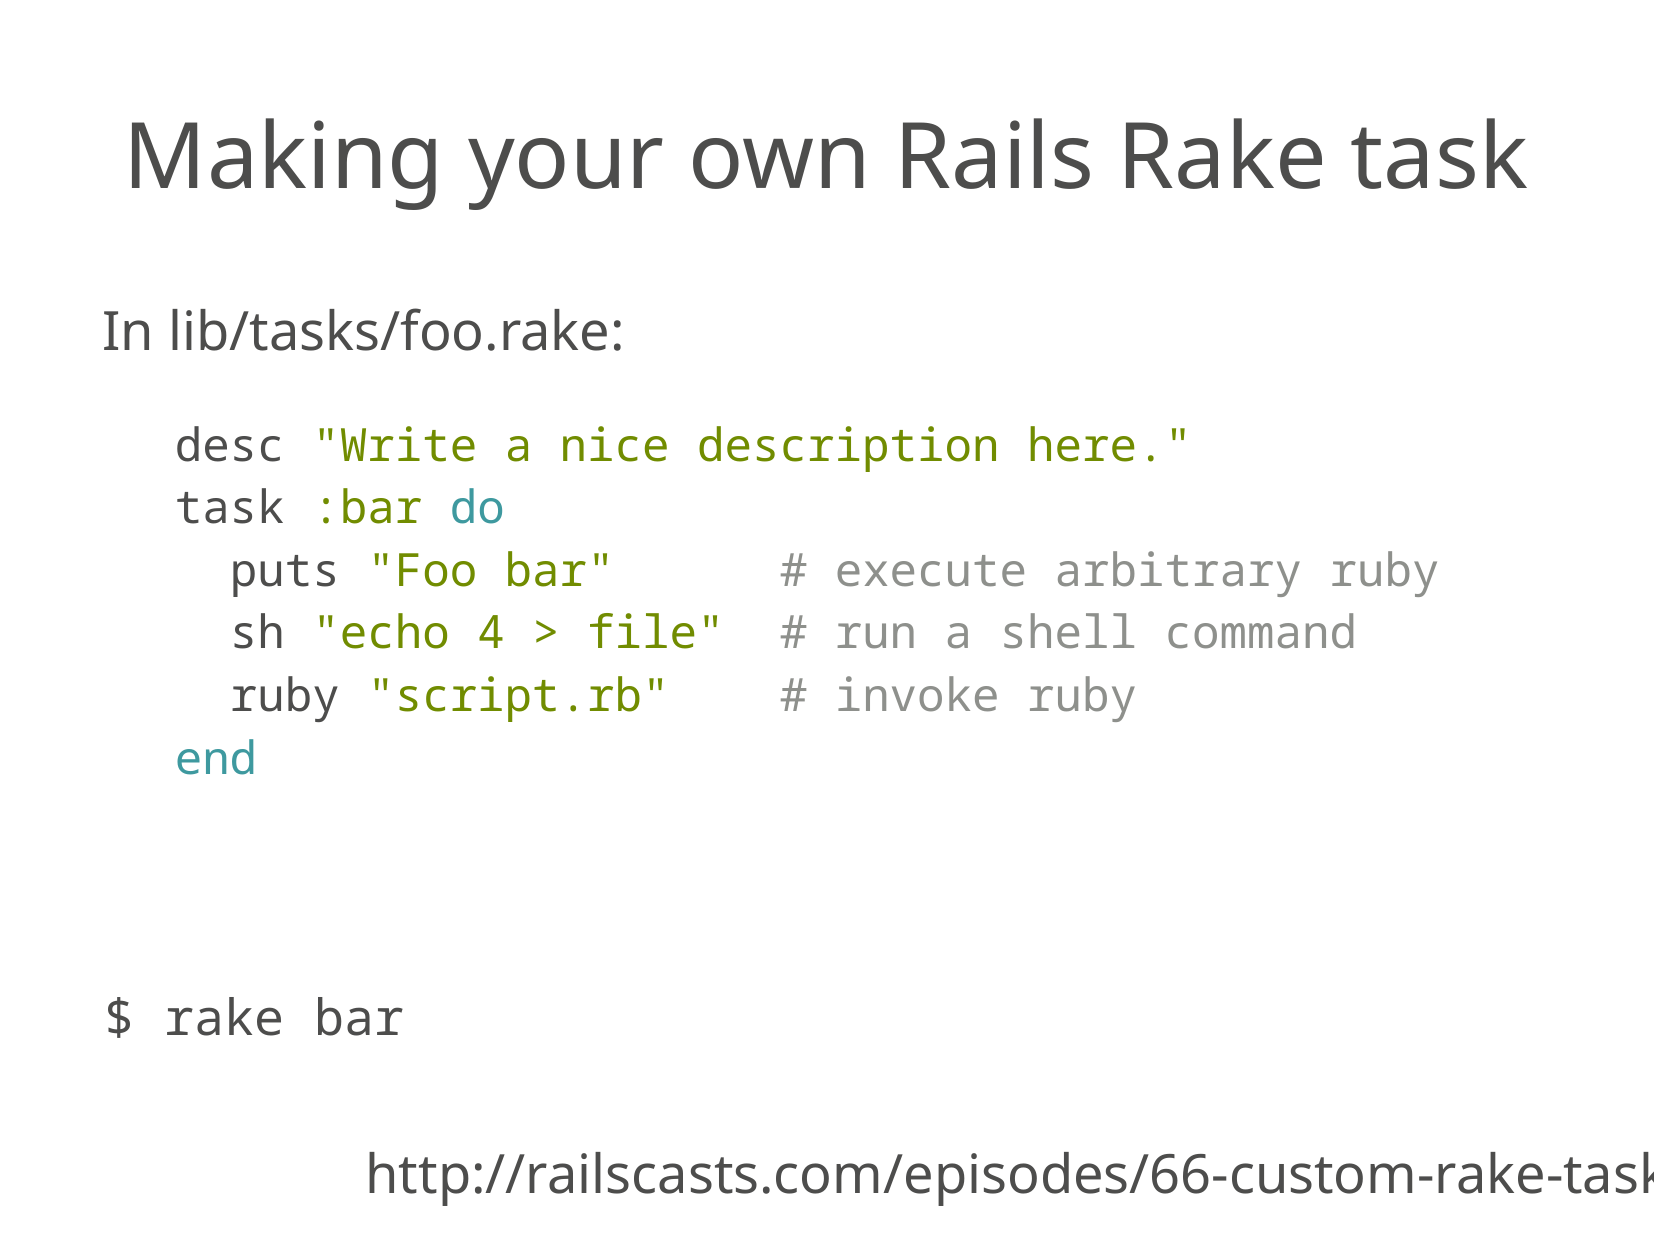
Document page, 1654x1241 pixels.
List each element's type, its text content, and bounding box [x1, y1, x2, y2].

text_box In lib/tasks/foo.rake: [87, 285, 616, 372]
text_box $ rake bar [90, 975, 618, 1096]
title Making your own Rails Rake task [82, 49, 1571, 257]
text_box desc "Write a nice description here." task :bar do puts "Foo bar" # execute arbitrary ruby sh "echo 4 > file" # run a shell command ruby "script.rb" # invoke ruby end [105, 405, 1455, 854]
text_box http://railscasts.com/episodes/66-custom-rake-tasks [350, 1128, 1636, 1216]
